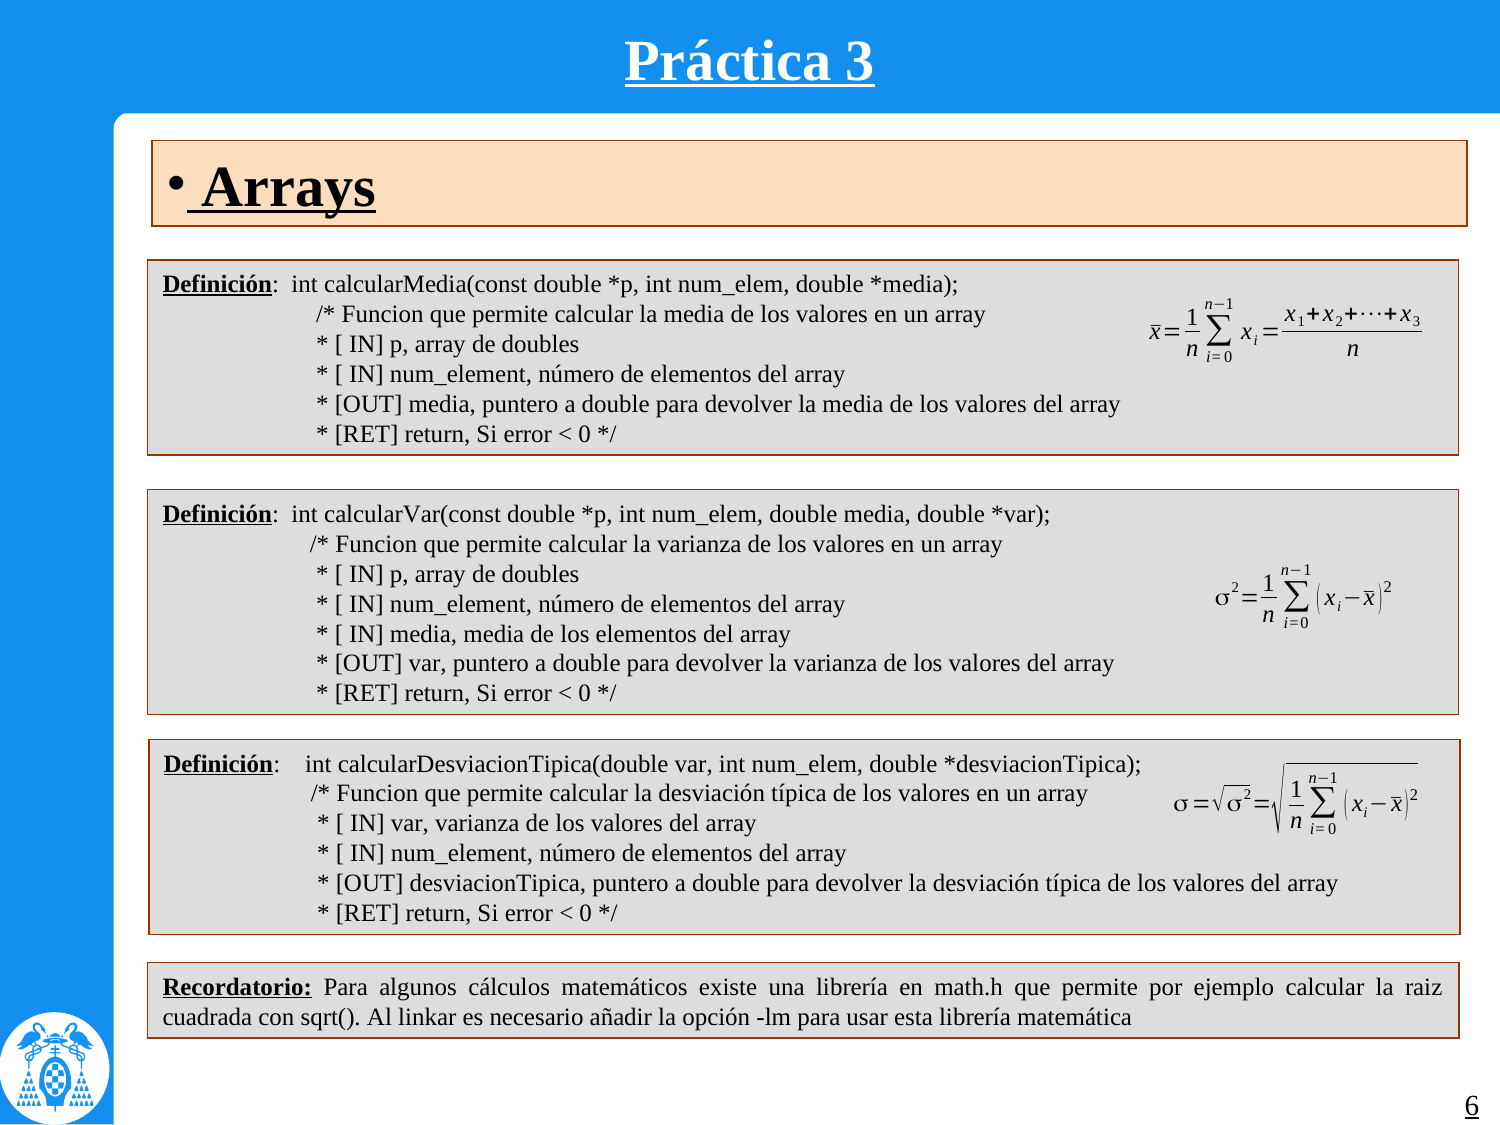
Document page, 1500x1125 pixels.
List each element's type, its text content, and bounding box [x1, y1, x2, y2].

chart [1209, 561, 1400, 632]
chart [1142, 295, 1430, 367]
text_box Definición: int calcularDesviacionTipica(double var, int num_elem, double *desviacionTipica); /* Funcion que permite calcular la desviación típica de los valores en un array * [ IN] var, varianza de los valores del array * [ IN] num_element, número de elementos del array * [OUT] desviacionTipica, puntero a double para devolver la desviación típica de los valores del array * [RET] return, Si error < 0 */ [148, 739, 1460, 935]
text_box Arrays [152, 140, 1467, 227]
chart [1167, 762, 1427, 839]
text_box <número> [1047, 1078, 1495, 1125]
text_box Definición: int calcularMedia(const double *p, int num_elem, double *media); /* Funcion que permite calcular la media de los valores en un array * [ IN] p, array de doubles * [ IN] num_element, número de elementos del array * [OUT] media, puntero a double para devolver la media de los valores del array * [RET] return, Si error < 0 */ [147, 259, 1459, 455]
text_box Recordatorio: Para algunos cálculos matemáticos existe una librería en math.h que permite por ejemplo calcular la raiz cuadrada con sqrt(). Al linkar es necesario añadir la opción -lm para usar esta librería matemática [147, 962, 1459, 1038]
text_box Definición: int calcularVar(const double *p, int num_elem, double media, double *var); /* Funcion que permite calcular la varianza de los valores en un array * [ IN] p, array de doubles * [ IN] num_element, número de elementos del array * [ IN] media, media de los elementos del array * [OUT] var, puntero a double para devolver la varianza de los valores del array * [RET] return, Si error < 0 */ [147, 489, 1459, 715]
picture [15, 1017, 98, 1112]
text_box Práctica 3 [215, 14, 1285, 101]
